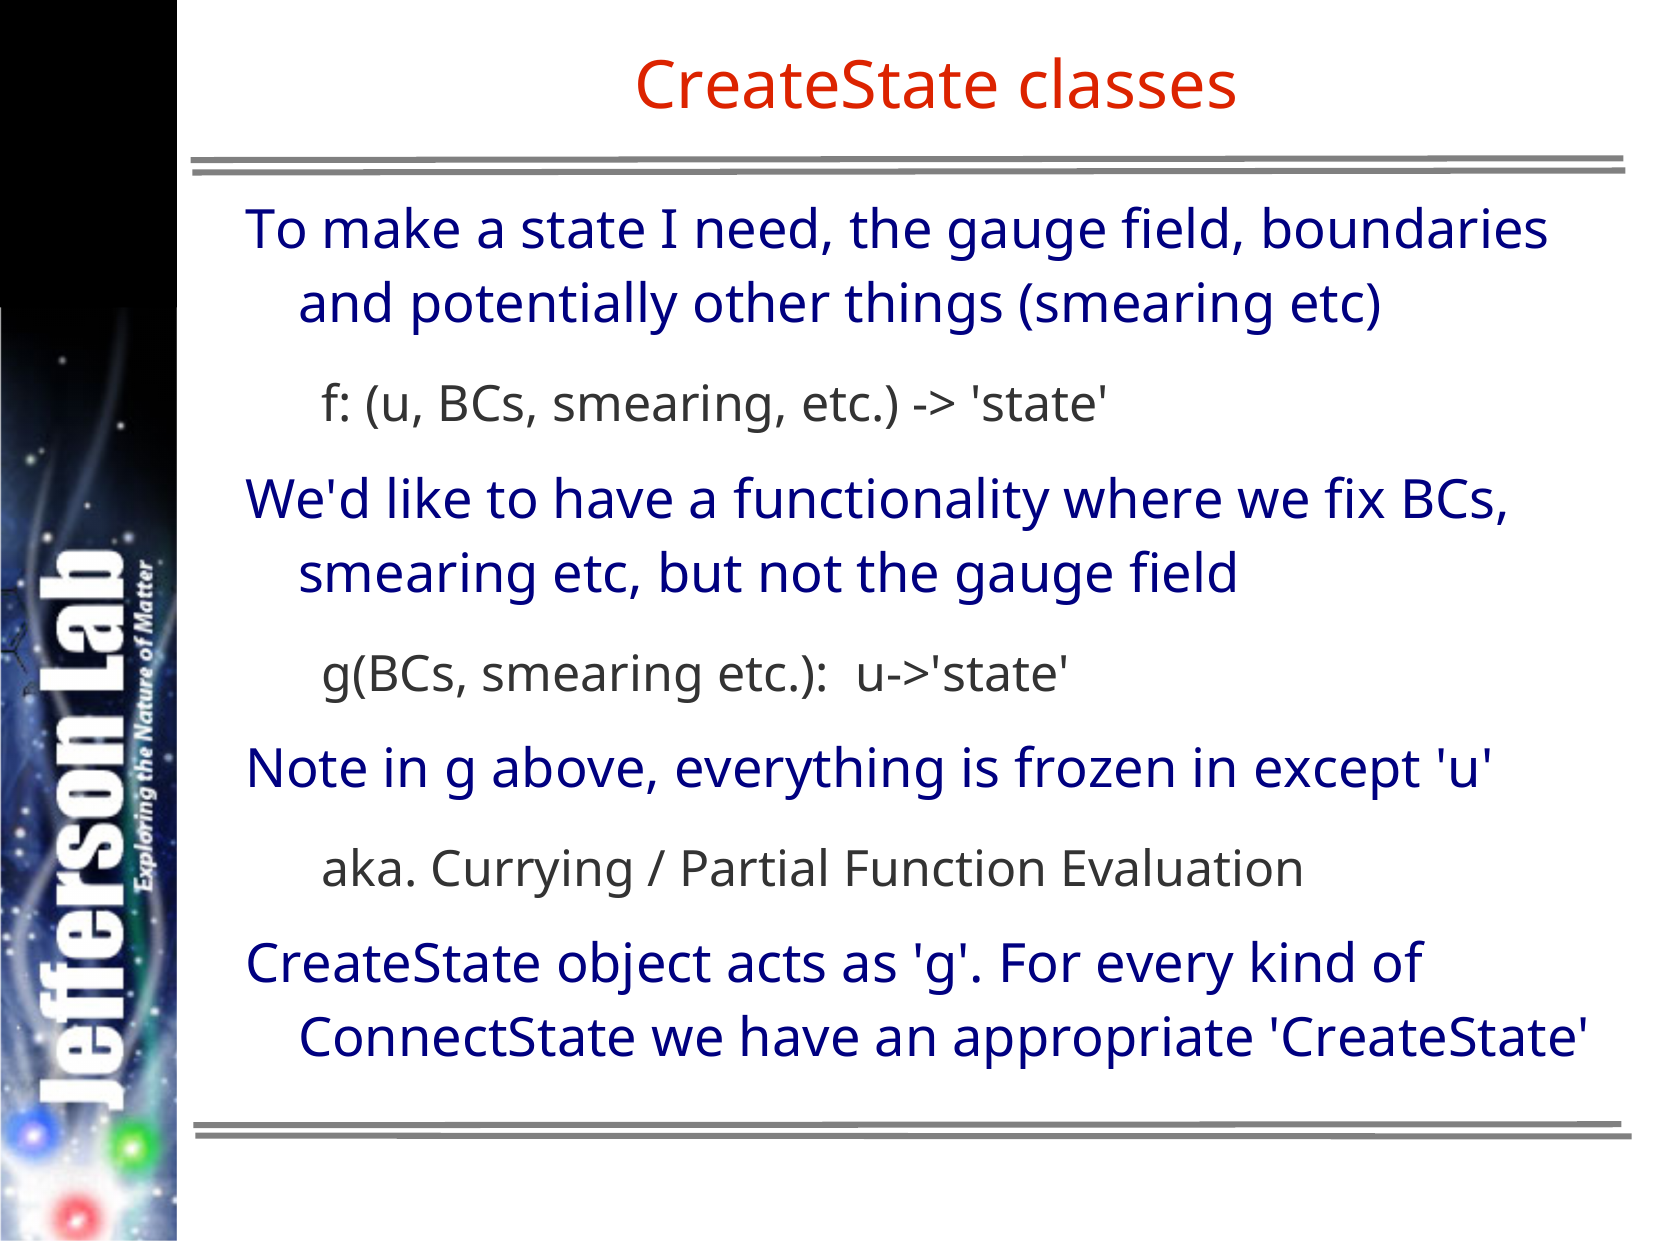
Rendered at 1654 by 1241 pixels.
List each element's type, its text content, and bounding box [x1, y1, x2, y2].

title CreateState classes [235, 24, 1638, 141]
picture [2, 308, 176, 1240]
list To make a state I need, the gauge field, boundaries and potentially other things (smearing etc) f: (u, BCs, smearing, etc.) -> 'state' We'd like to have a functionality where we fix BCs, smearing etc, but not the gauge field g(BCs, smearing etc.): u->'state' Note in g above, everything is frozen in except 'u' aka. Currying / Partial Function Evaluation CreateState object acts as 'g'. For every kind of ConnectState we have an appropriate 'CreateState' [227, 190, 1628, 1164]
